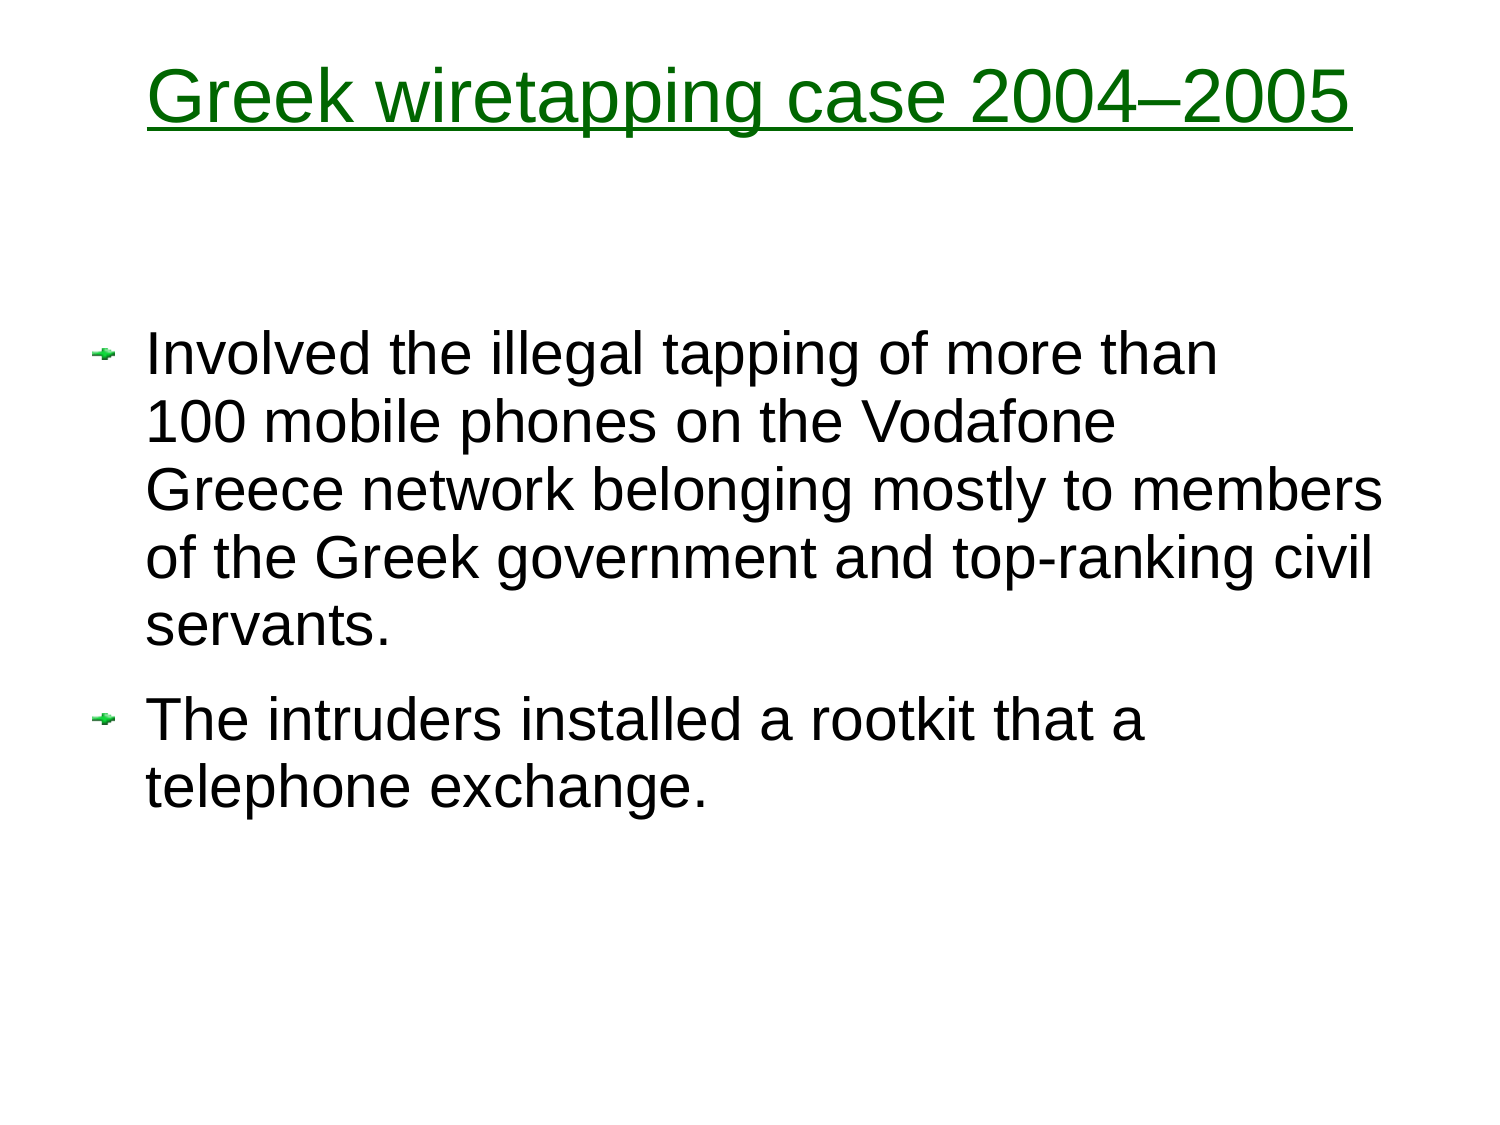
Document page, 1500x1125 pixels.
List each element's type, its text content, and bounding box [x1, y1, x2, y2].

title Greek wiretapping case 2004–2005 [75, 45, 1425, 233]
list Involved the illegal tapping of more than 100 mobile phones on the Vodafone Greece network belonging mostly to members of the Greek government and top-ranking civil servants. The intruders installed a rootkit that a telephone exchange. [75, 319, 1425, 1063]
